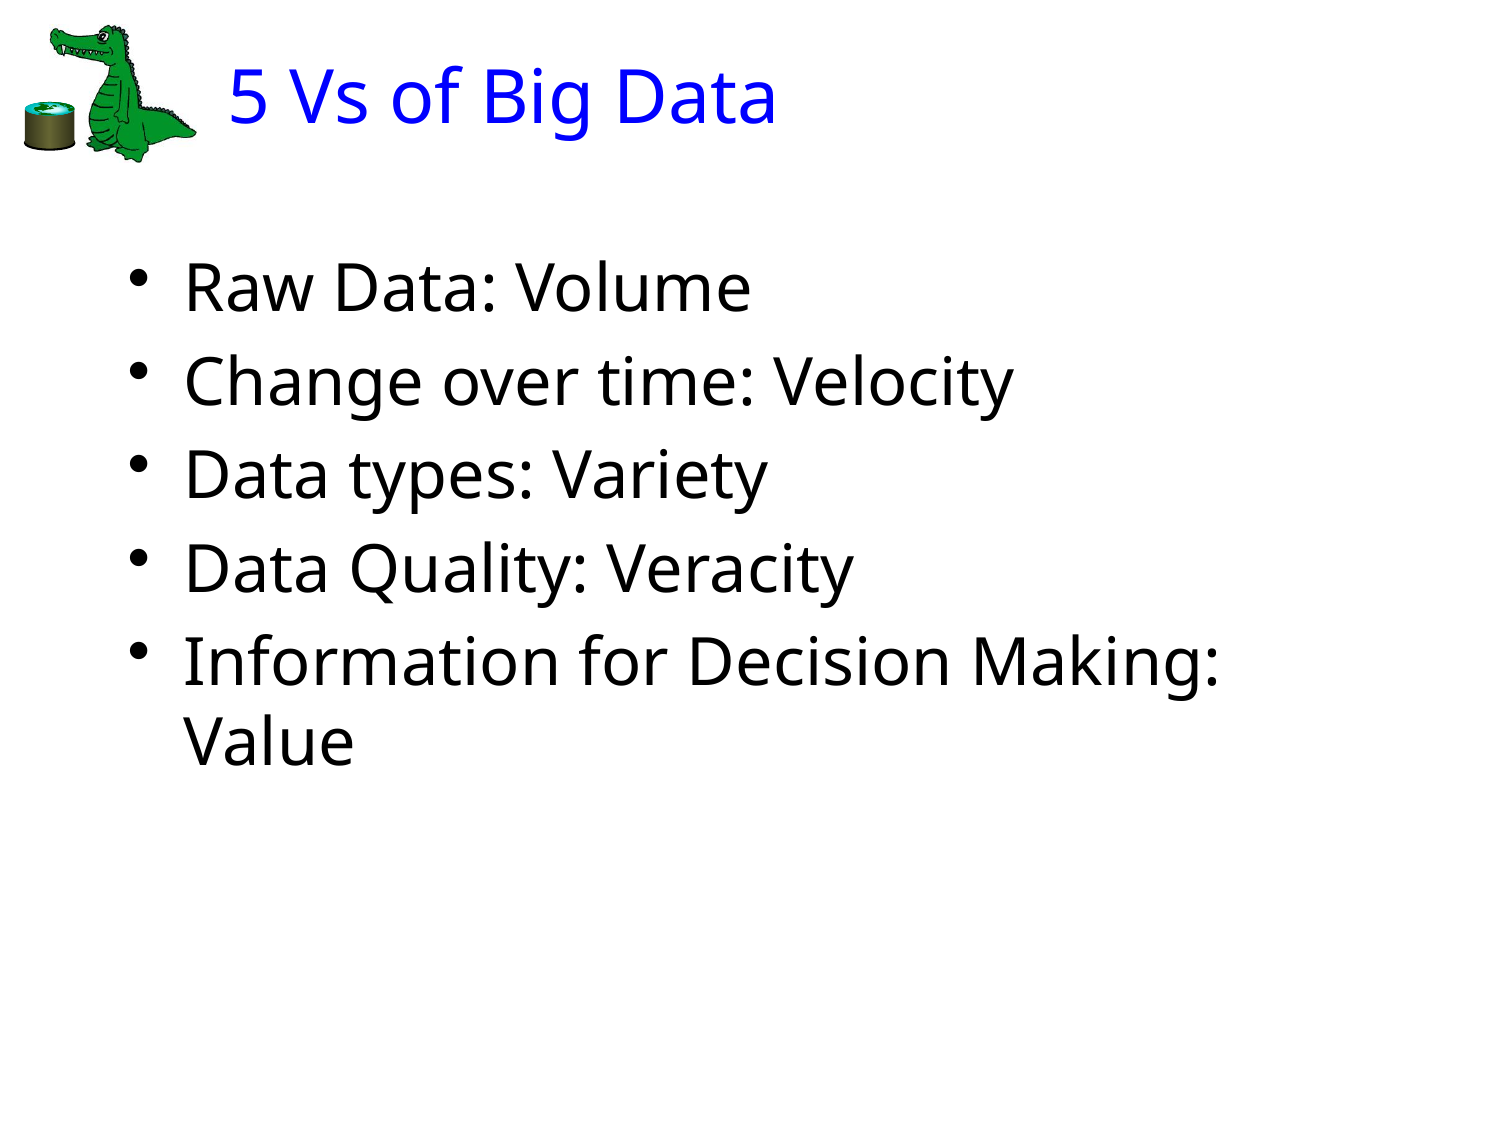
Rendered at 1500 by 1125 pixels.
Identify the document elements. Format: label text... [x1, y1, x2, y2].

picture [49, 24, 197, 163]
list Raw Data: Volume Change over time: Velocity Data types: Variety Data Quality: Veracity Information for Decision Making: Value [112, 237, 1388, 1075]
title 5 Vs of Big Data [212, 0, 1388, 188]
